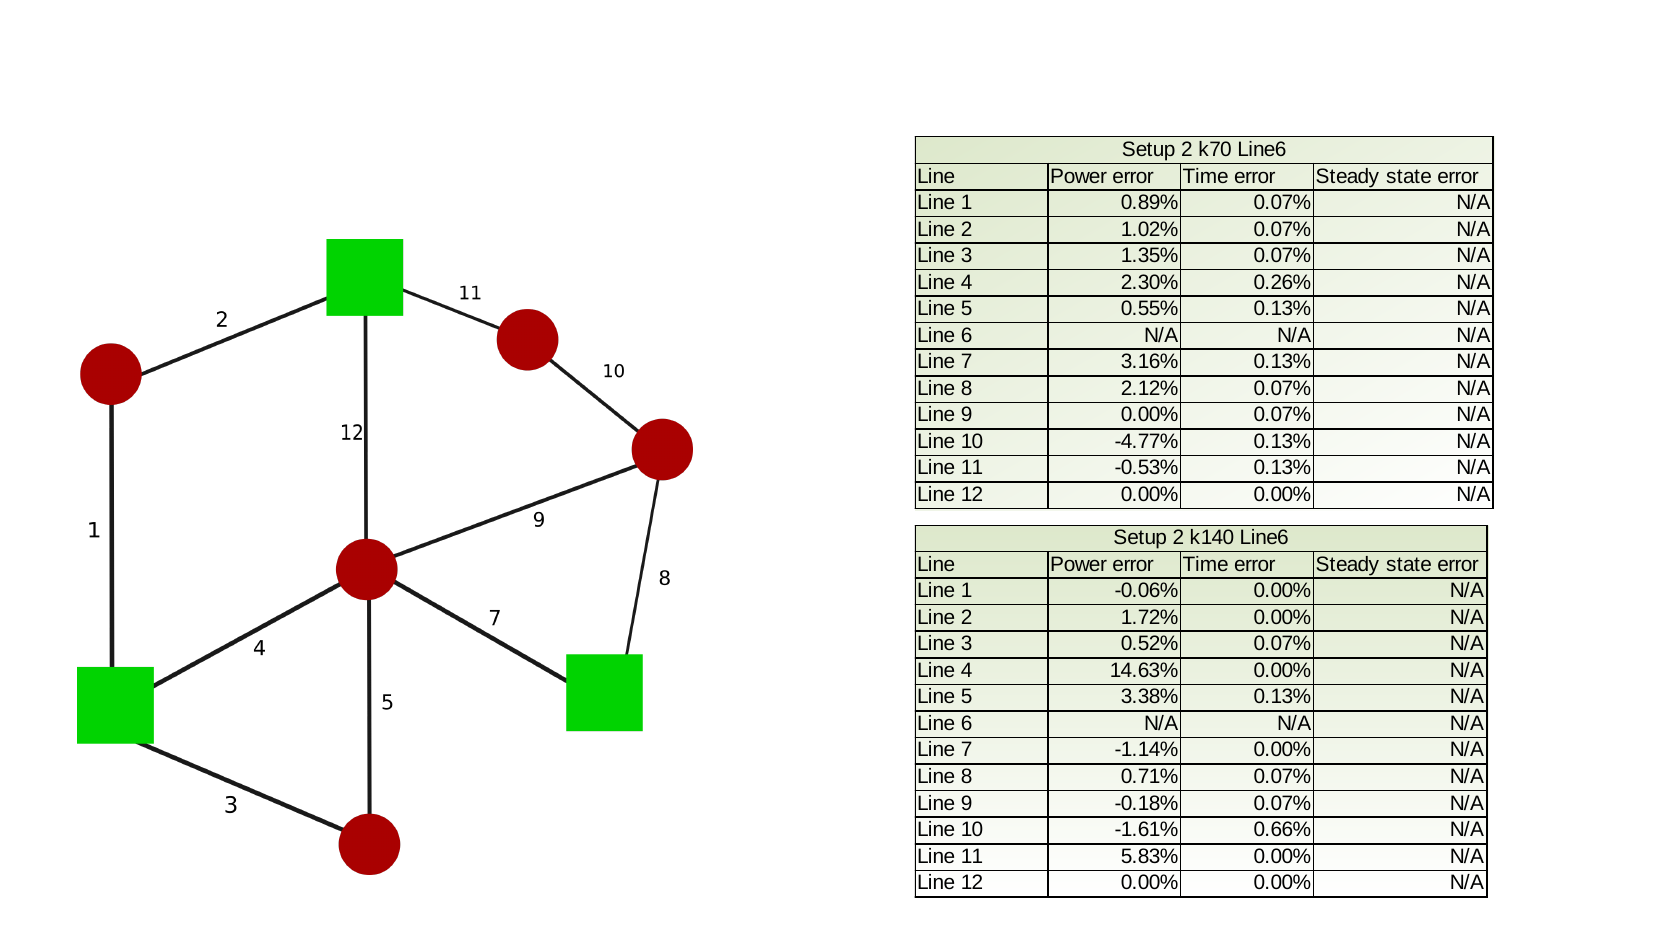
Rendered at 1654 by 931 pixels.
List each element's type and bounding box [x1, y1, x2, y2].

chart [915, 525, 1489, 899]
picture [77, 239, 693, 875]
chart [915, 136, 1496, 511]
